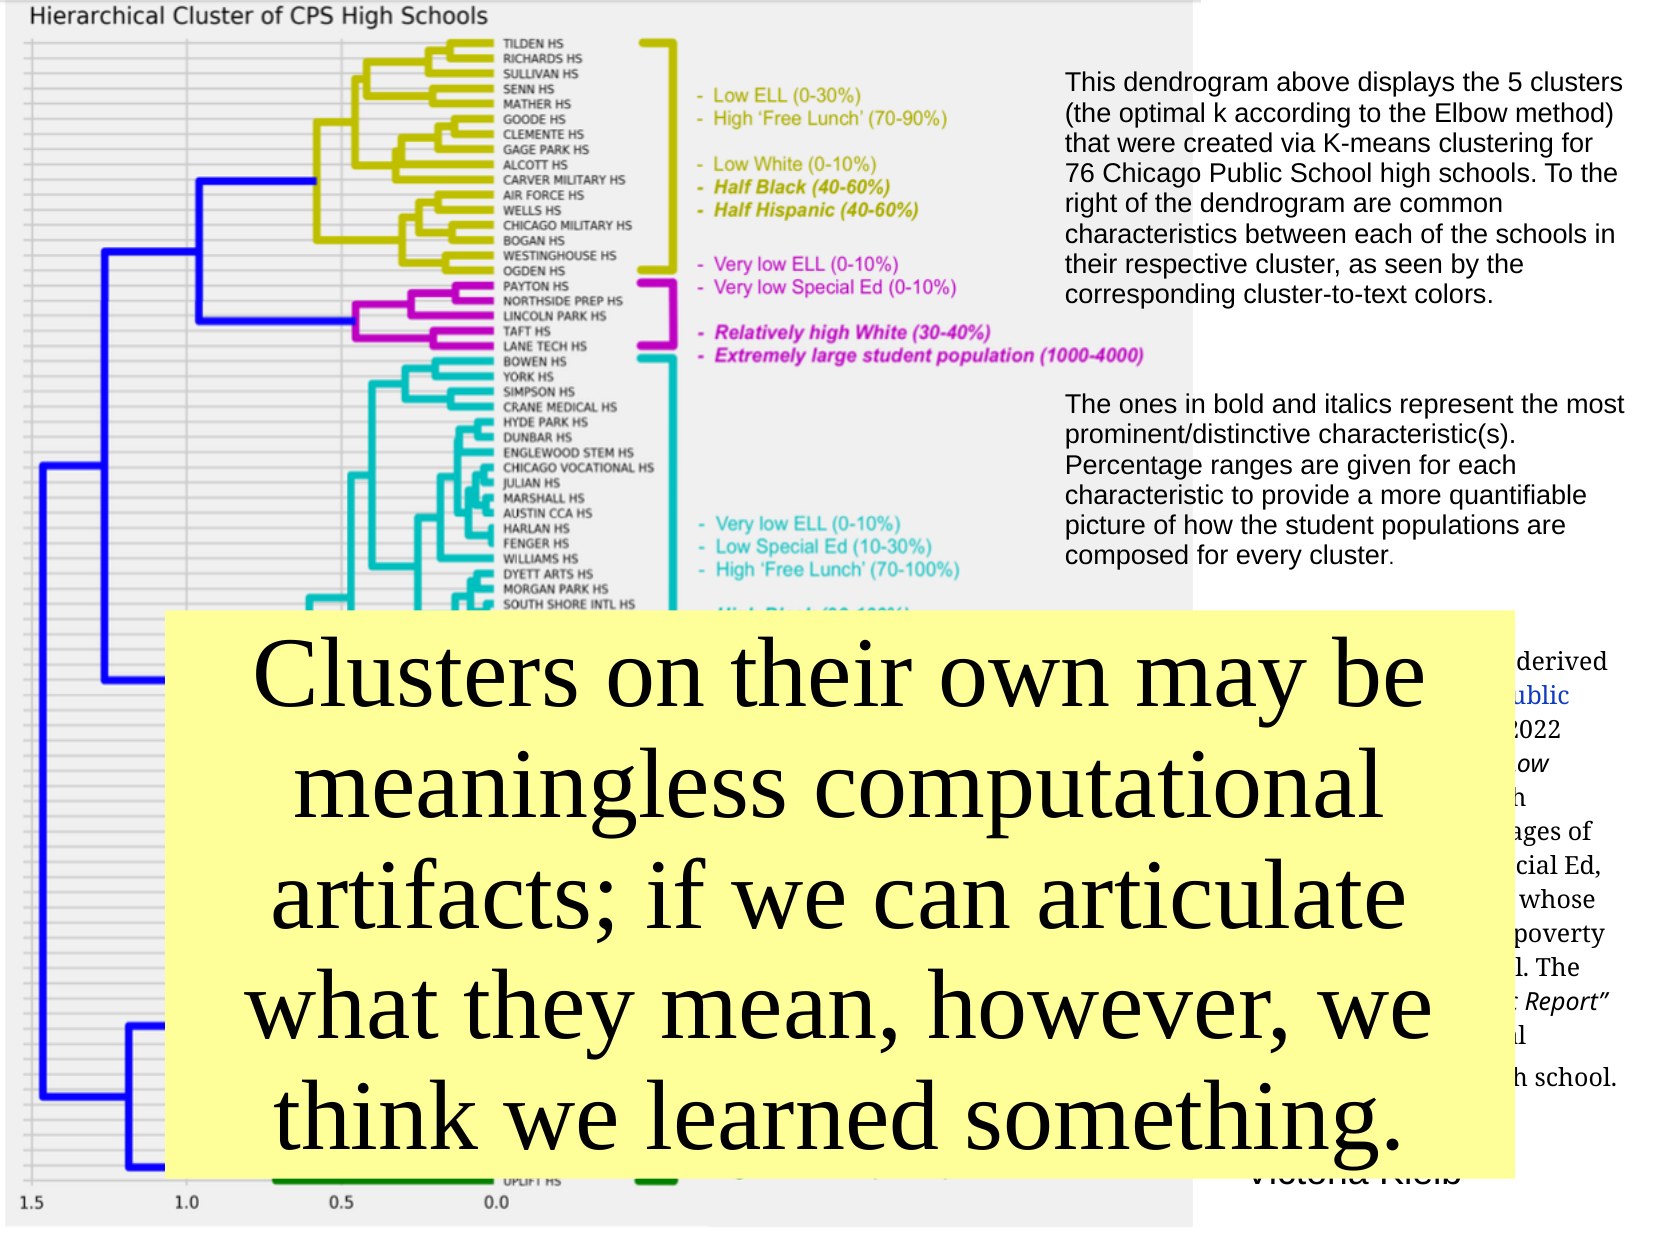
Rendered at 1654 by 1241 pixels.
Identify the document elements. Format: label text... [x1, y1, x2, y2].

text_box Clusters on their own may be meaningless computational artifacts; if we can articulate what they mean, however, we think we learned something. [165, 610, 1516, 1179]
text_box This dendrogram above displays the 5 clusters (the optimal k according to the Elbow method) that were created via K-means clustering for 76 Chicago Public School high schools. To the right of the dendrogram are common characteristics between each of the schools in their respective cluster, as seen by the corresponding cluster-to-text colors. The ones in bold and italics represent the most prominent/distinctive characteristic(s). Percentage ranges are given for each characteristic to provide a more quantifiable picture of how the student populations are composed for every cluster. Information to create the clusters are derived from two datasets from the Chicago Public Schools website. The first is the 2021-2022 “Limited English Proficiency, Special Ed, Low Income, IEP Report” dataset (.xls), which contains information like the percentages of English Language Learning (ELL), Special Ed, and Free/Reduced Lunch (i.e. families whose income is within 18.5% of the federal poverty line) students for each CPS high school. The second is the 2021-2022 “Racial/Ethnnic Report” dataset (.xls), which contains the racial demographic breakdown for each high school. [1050, 60, 1640, 1047]
picture [0, 0, 1201, 1231]
text_box Victoria Kielb [1230, 1179, 1479, 1201]
